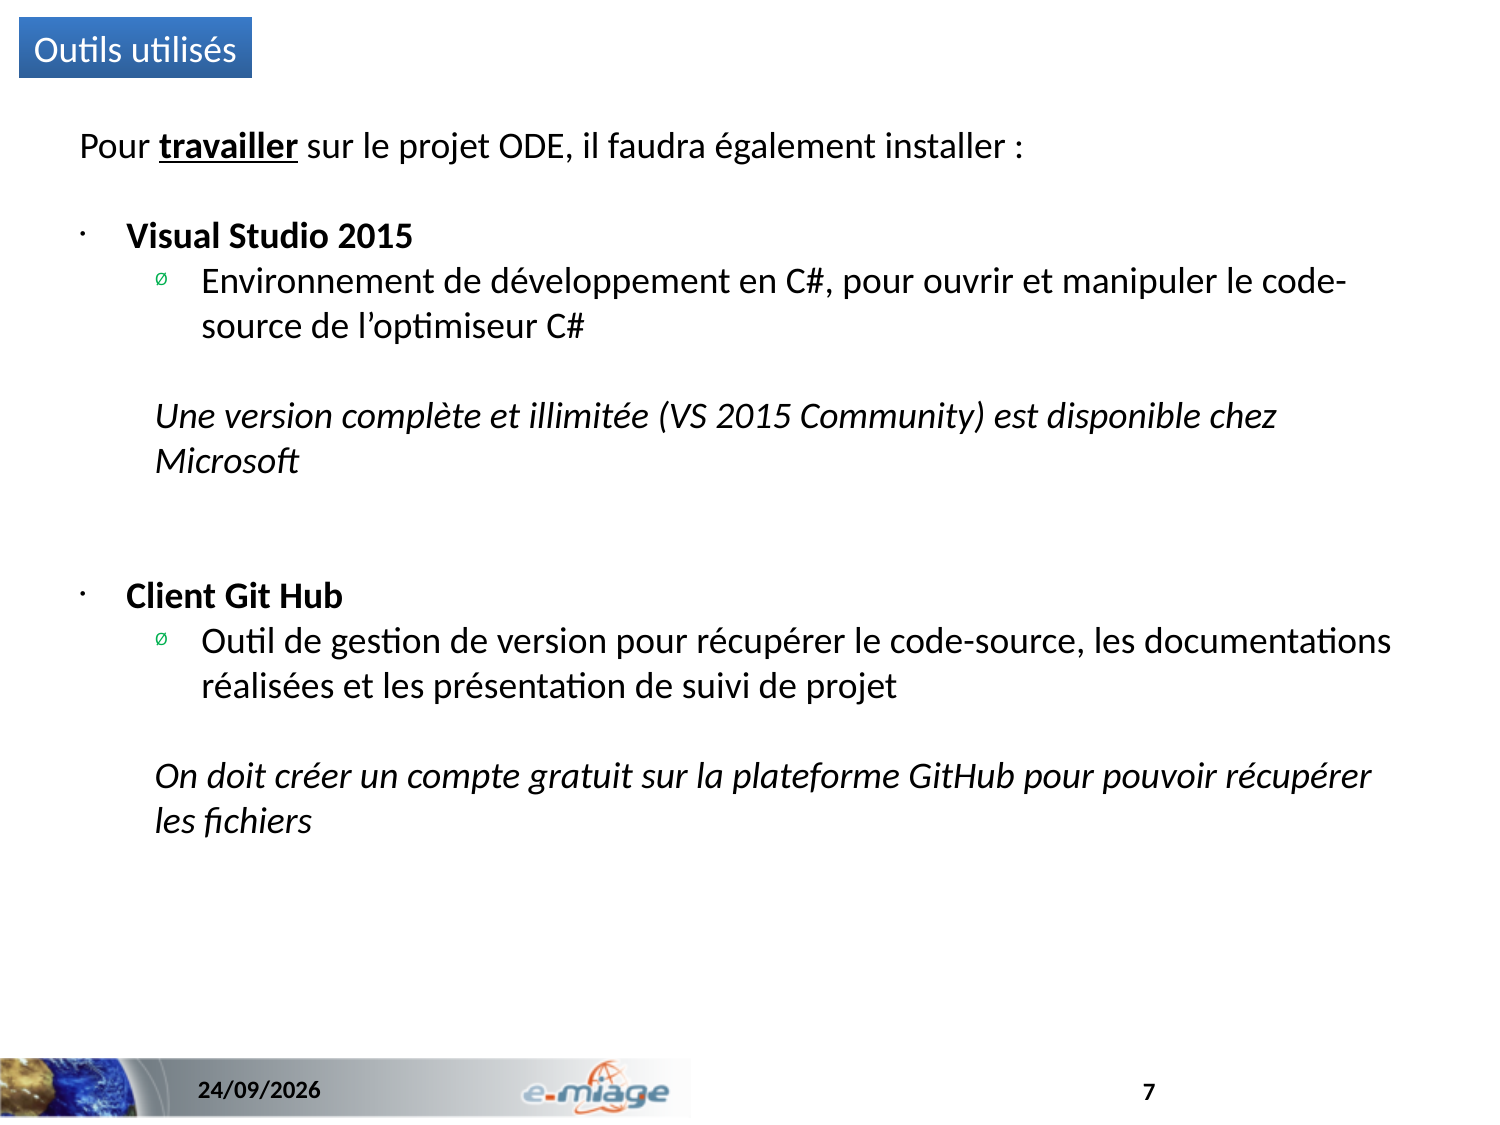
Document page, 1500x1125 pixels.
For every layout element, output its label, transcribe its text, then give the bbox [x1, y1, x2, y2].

text_box Pour travailler sur le projet ODE, il faudra également installer : Visual Studio 2015 Environnement de développement en C#, pour ouvrir et manipuler le code-source de l’optimiseur C# Une version complète et illimitée (VS 2015 Community) est disponible chez Microsoft Client Git Hub Outil de gestion de version pour récupérer le code-source, les documentations réalisées et les présentation de suivi de projet On doit créer un compte gratuit sur la plateforme GitHub pour pouvoir récupérer les fichiers [64, 113, 1424, 939]
picture [0, 1058, 691, 1118]
text_box Outils utilisés [19, 17, 252, 78]
